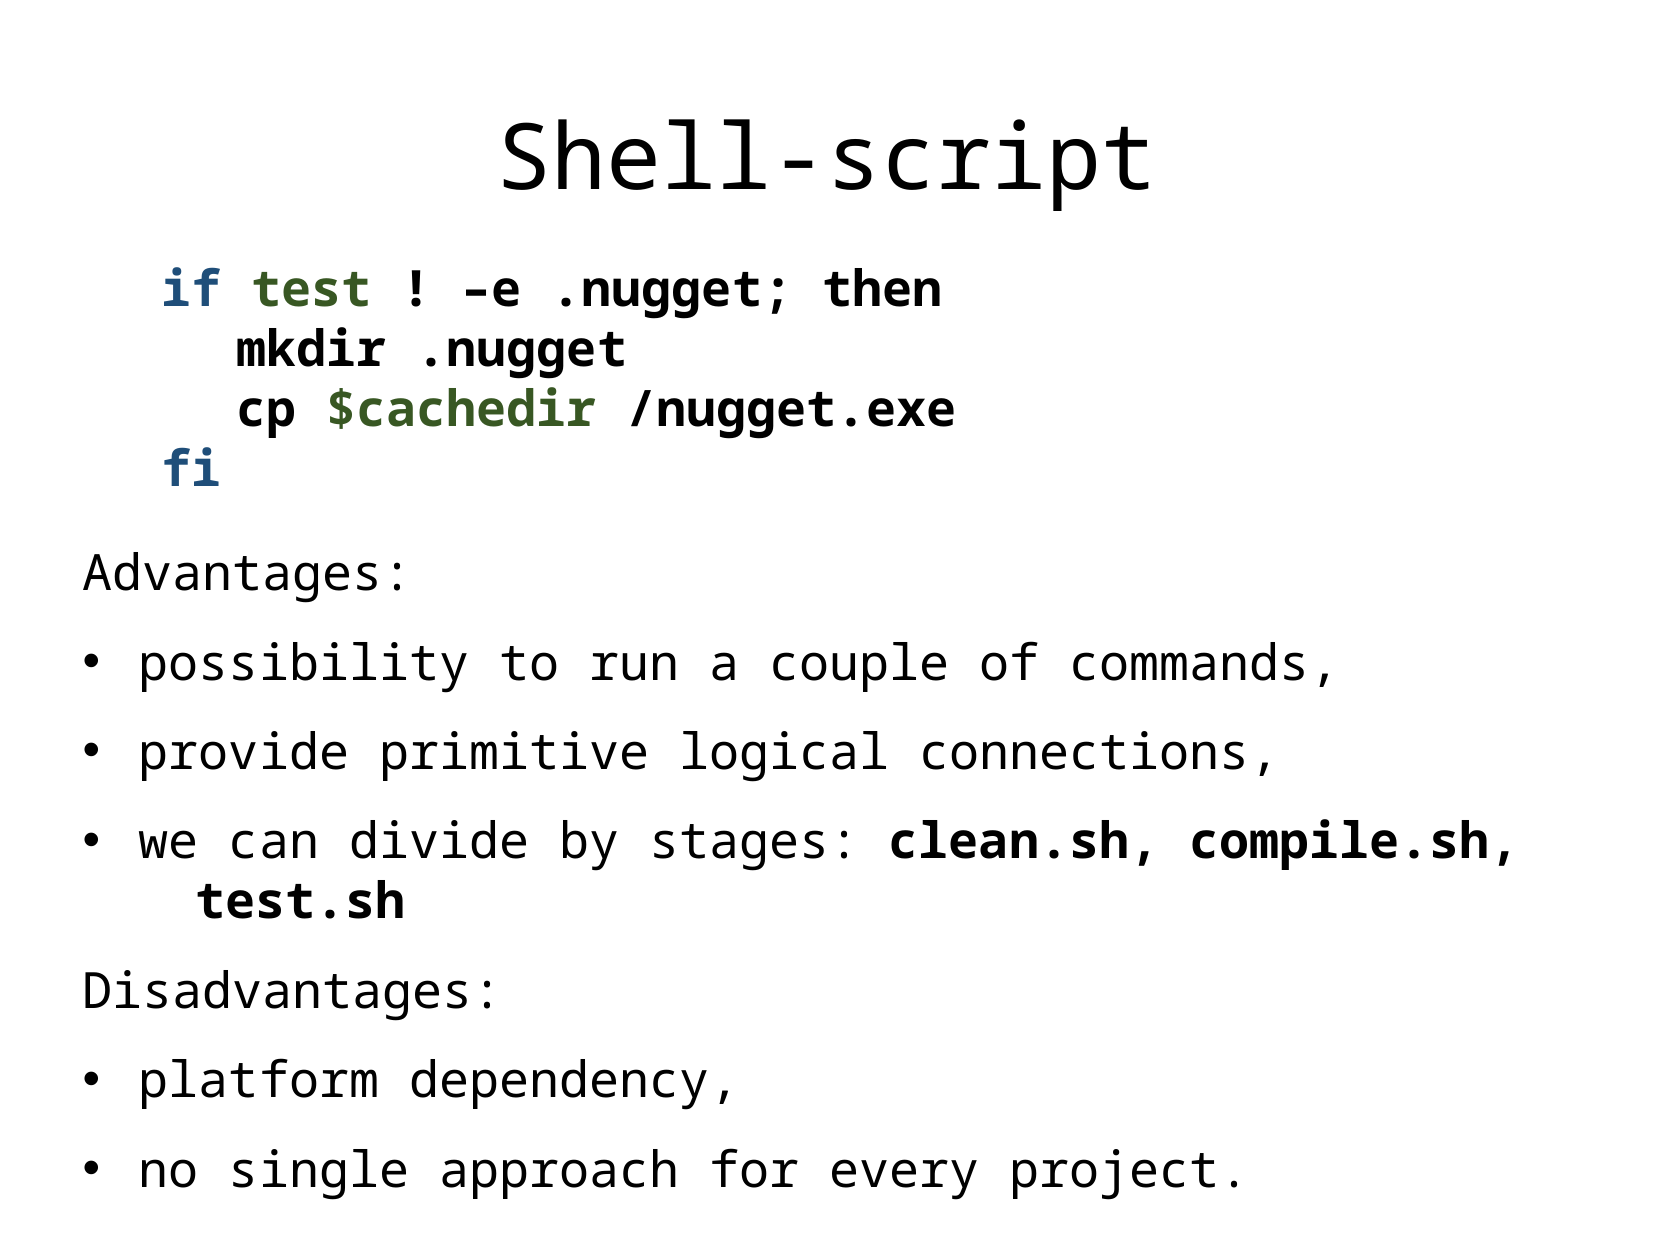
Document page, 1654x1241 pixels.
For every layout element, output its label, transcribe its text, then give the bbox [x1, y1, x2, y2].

text_box if test ! –e .nugget; then mkdir .nugget cp $cachedir /nugget.exe fi [161, 256, 1351, 473]
list Advantages: possibility to run a couple of commands, provide primitive logical connections, we can divide by stages: clean.sh, compile.sh, test.sh Disadvantages: platform dependency, no single approach for every project. [82, 540, 1571, 1228]
title Shell-script [82, 49, 1571, 257]
